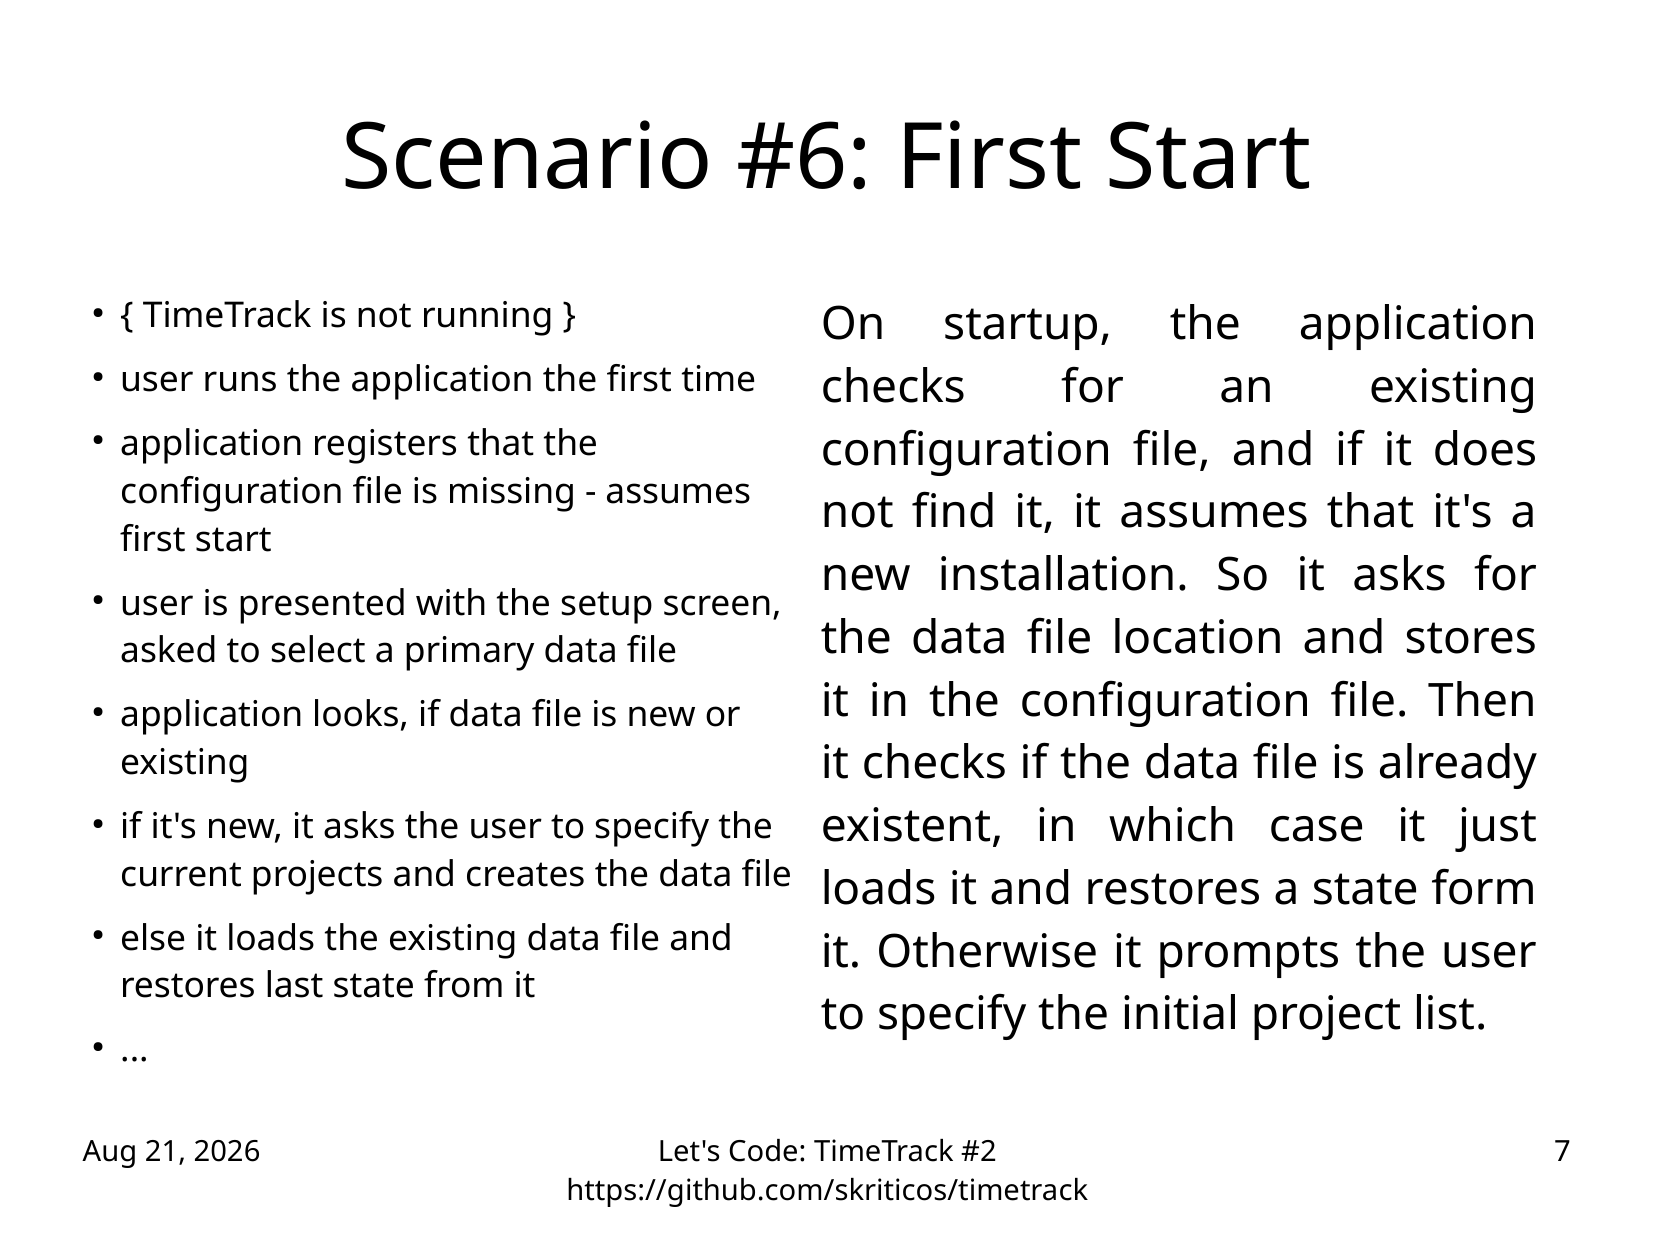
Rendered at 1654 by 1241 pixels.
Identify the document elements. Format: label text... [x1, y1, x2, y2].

list On startup, the application checks for an existing configuration file, and if it does not find it, it assumes that it's a new installation. So it asks for the data file location and stores it in the configuration file. Then it checks if the data file is already existent, in which case it just loads it and restores a state form it. Otherwise it prompts the user to specify the initial project list. [820, 290, 1538, 1098]
title Scenario #6: First Start [82, 49, 1571, 257]
list { TimeTrack is not running } user runs the application the first time application registers that the configuration file is missing - assumes first start user is presented with the setup screen, asked to select a primary data file application looks, if data file is new or existing if it's new, it asks the user to specify the current projects and creates the data file else it loads the existing data file and restores last state from it ... [82, 290, 799, 1098]
